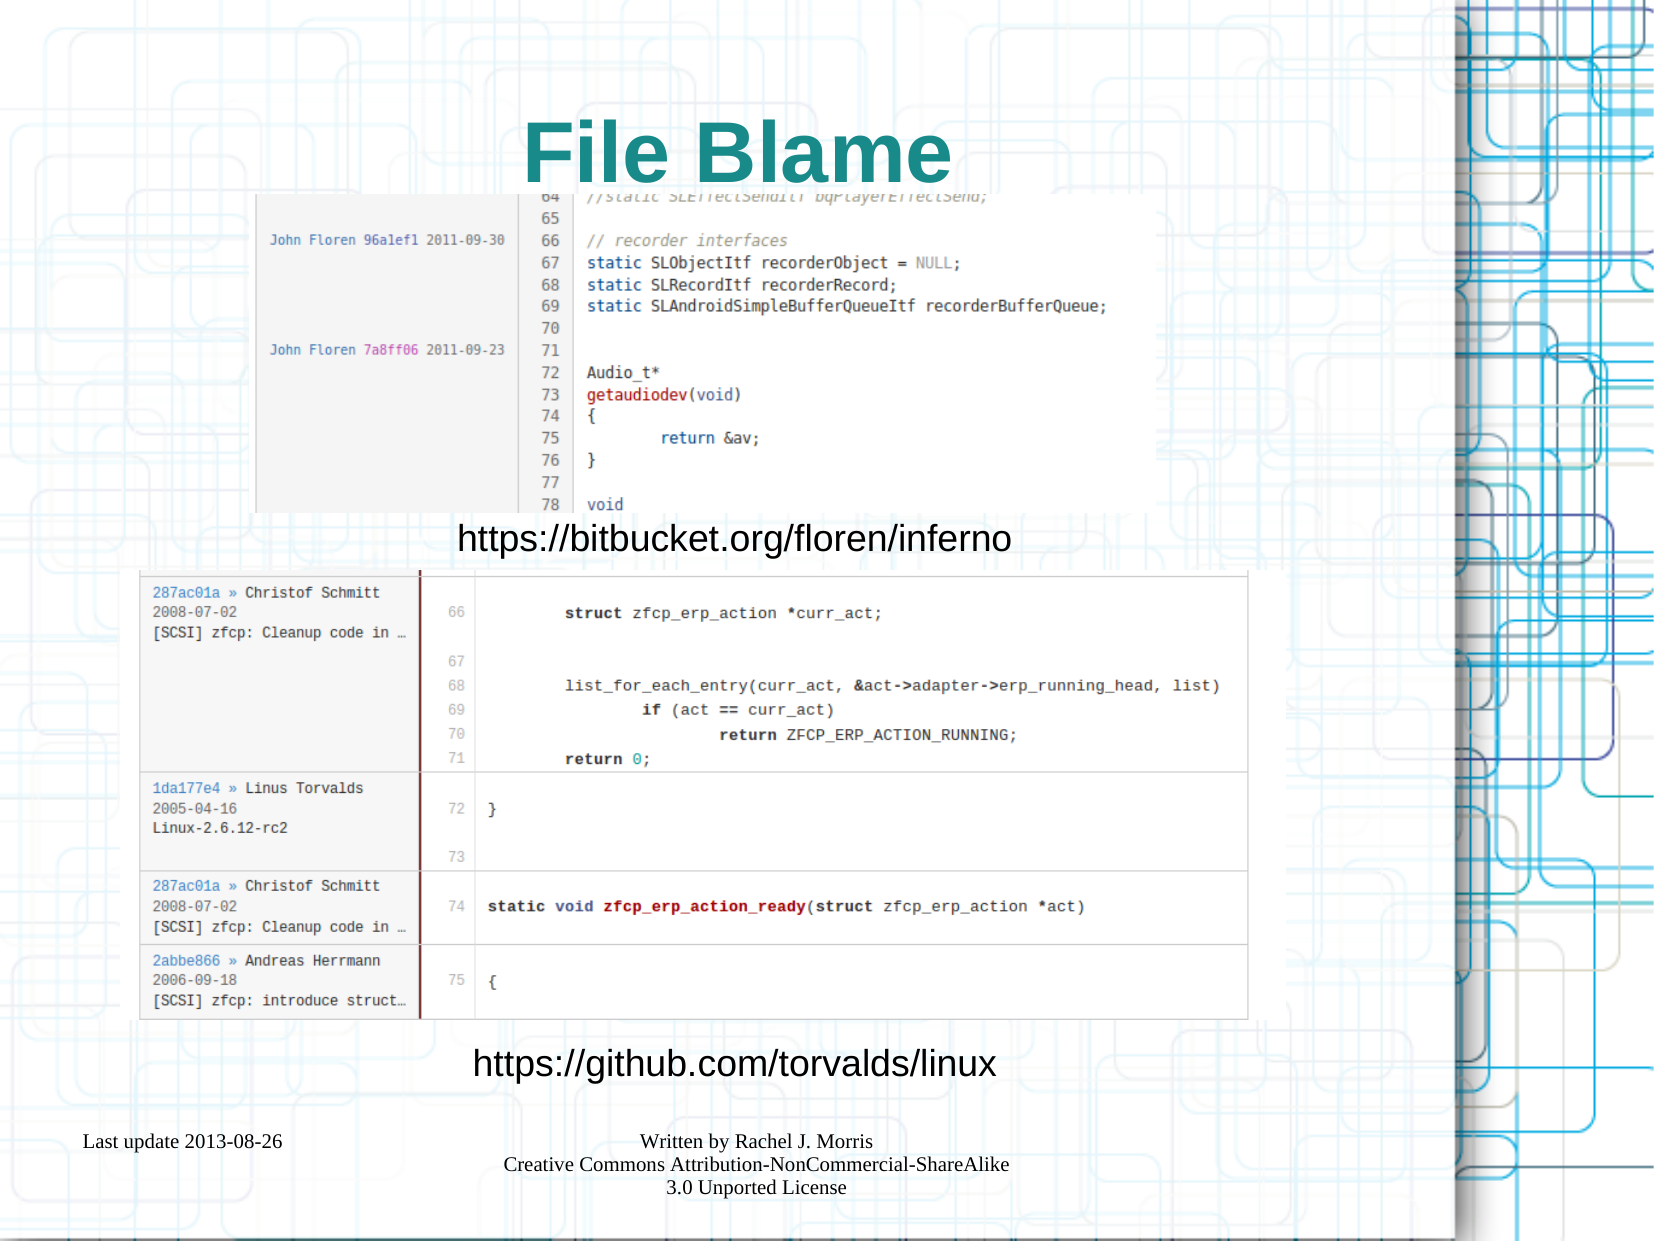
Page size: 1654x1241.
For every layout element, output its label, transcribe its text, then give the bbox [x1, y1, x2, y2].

title File Blame [59, 49, 1418, 257]
picture [0, 0, 1654, 1241]
text_box https://github.com/torvalds/linux [255, 1035, 1216, 1092]
text_box https://bitbucket.org/floren/inferno [255, 510, 1216, 567]
